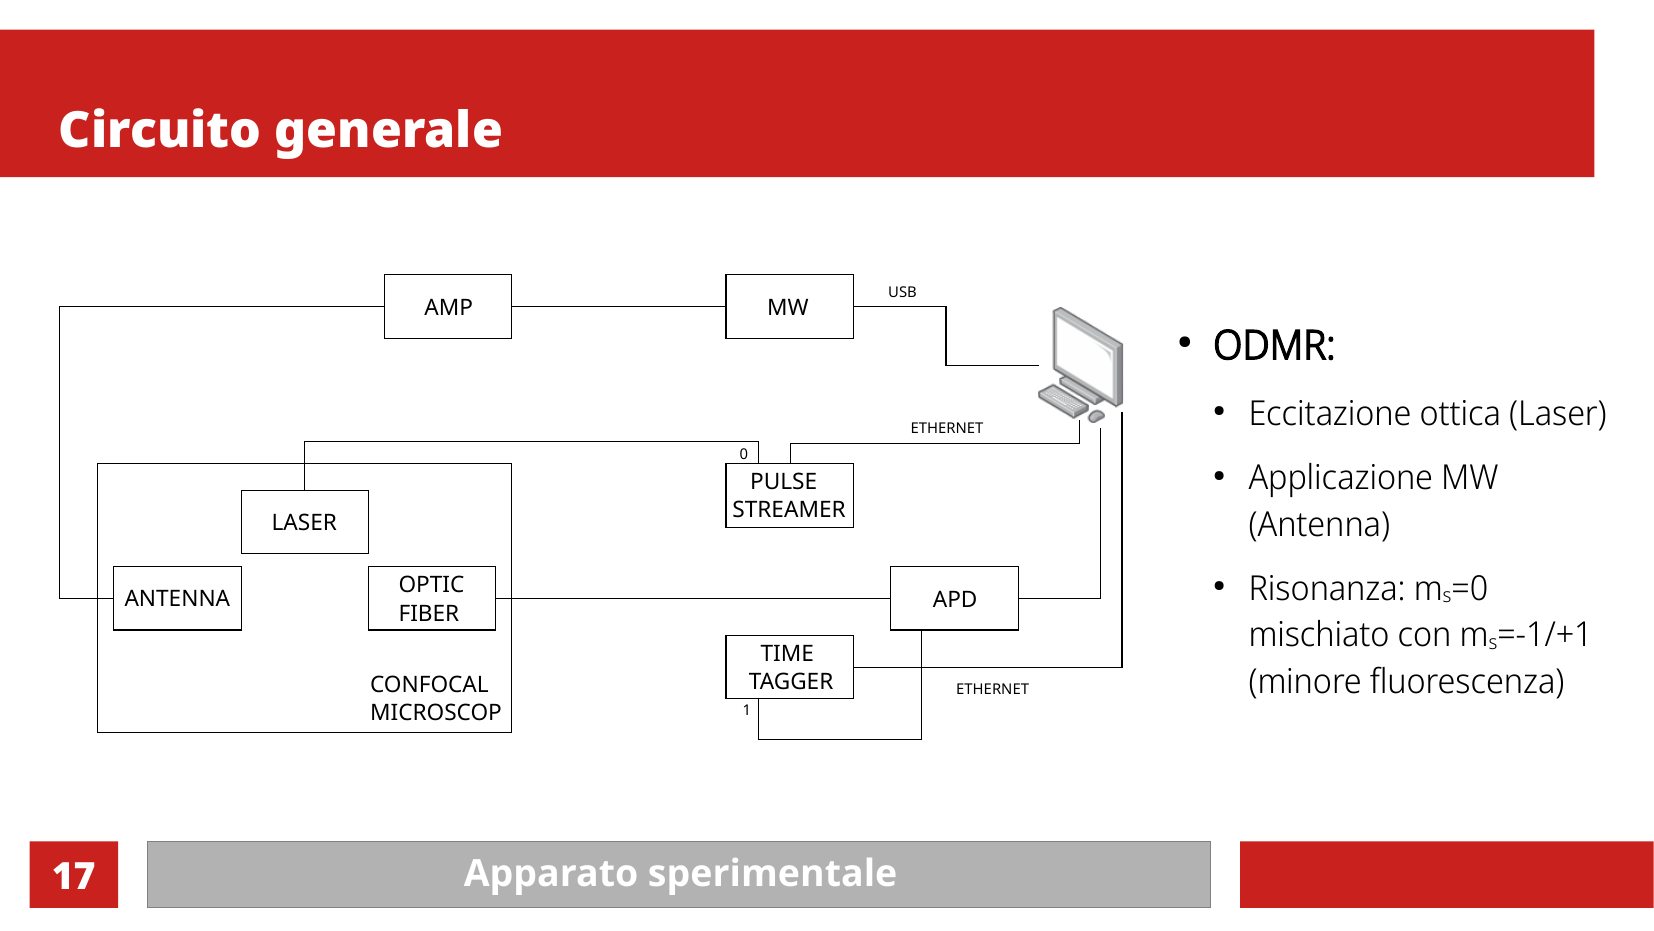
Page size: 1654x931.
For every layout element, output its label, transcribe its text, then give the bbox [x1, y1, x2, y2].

list ODMR: Eccitazione ottica (Laser) Applicazione MW (Antenna) Risonanza: ms=0 mischiato con ms=-1/+1 (minore fluorescenza) [1177, 221, 1613, 798]
text_box Apparato sperimentale [155, 838, 1206, 905]
picture [58, 274, 1126, 741]
title Circuito generale [59, 44, 1595, 163]
